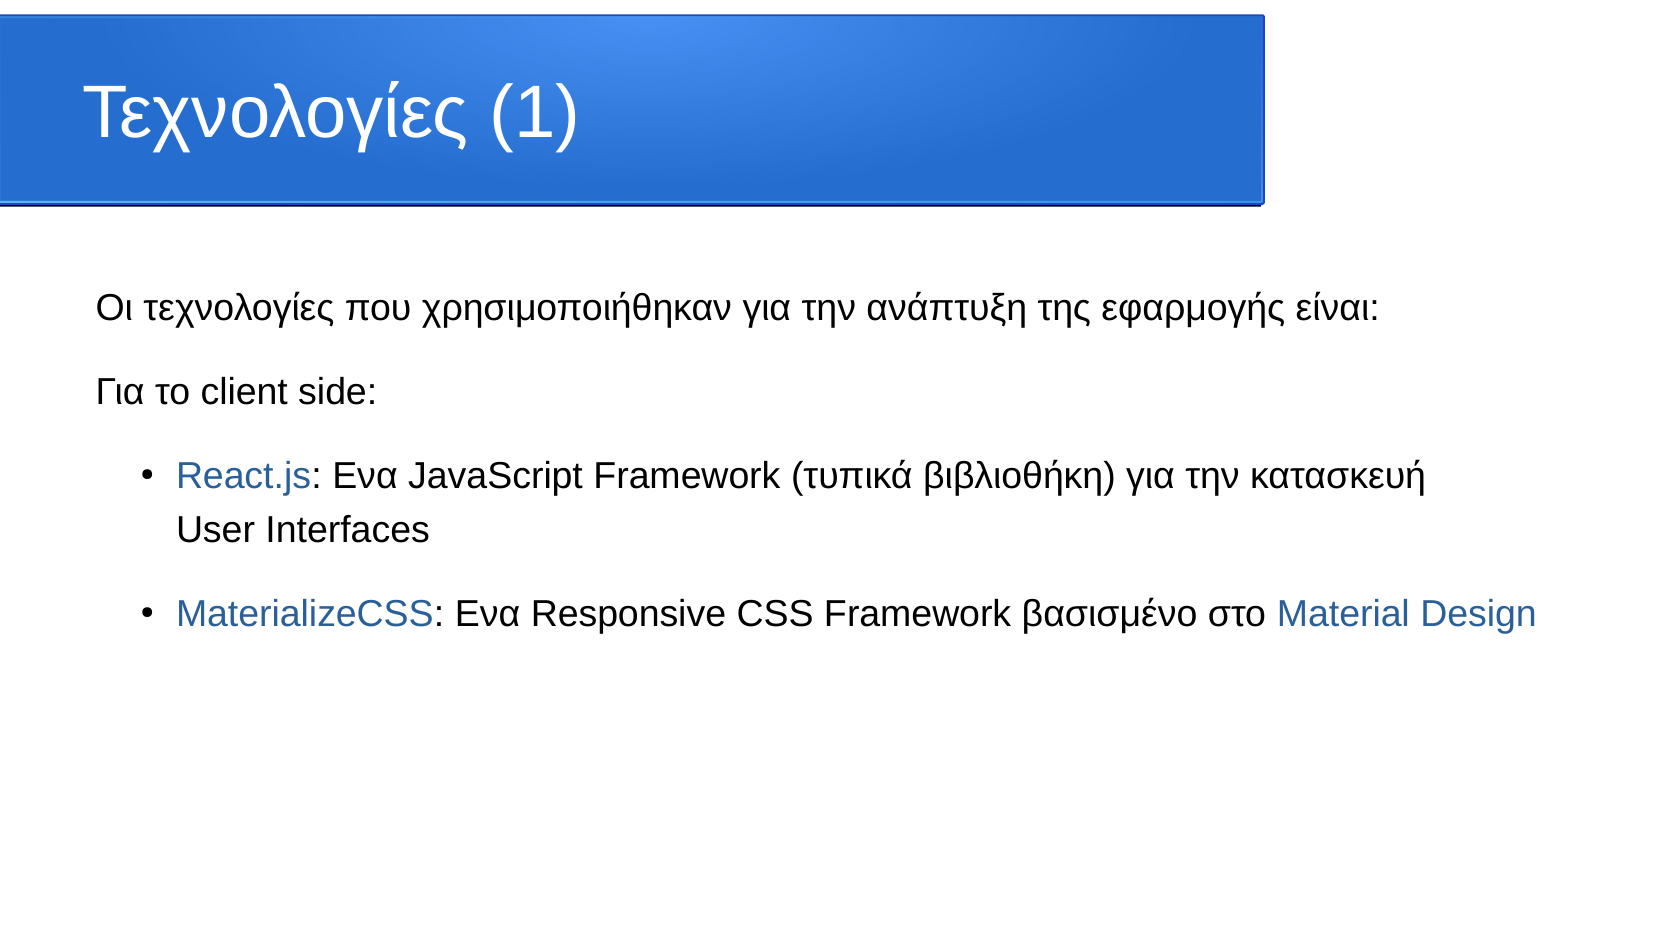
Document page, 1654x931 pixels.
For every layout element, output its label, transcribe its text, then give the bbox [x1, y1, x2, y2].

text_box Οι τεχνολογίες που χρησιμοποιήθηκαν για την ανάπτυξη της εφαρμογής είναι: Για το client side: React.js: Ενα JavaScript Framework (τυπικά βιβλιοθήκη) για την κατασκευή User Interfaces MaterializeCSS: Ενα Responsive CSS Framework βασισμένο στο Material Design [80, 279, 1552, 690]
title Τεχνολογίες (1) [82, 35, 1235, 189]
